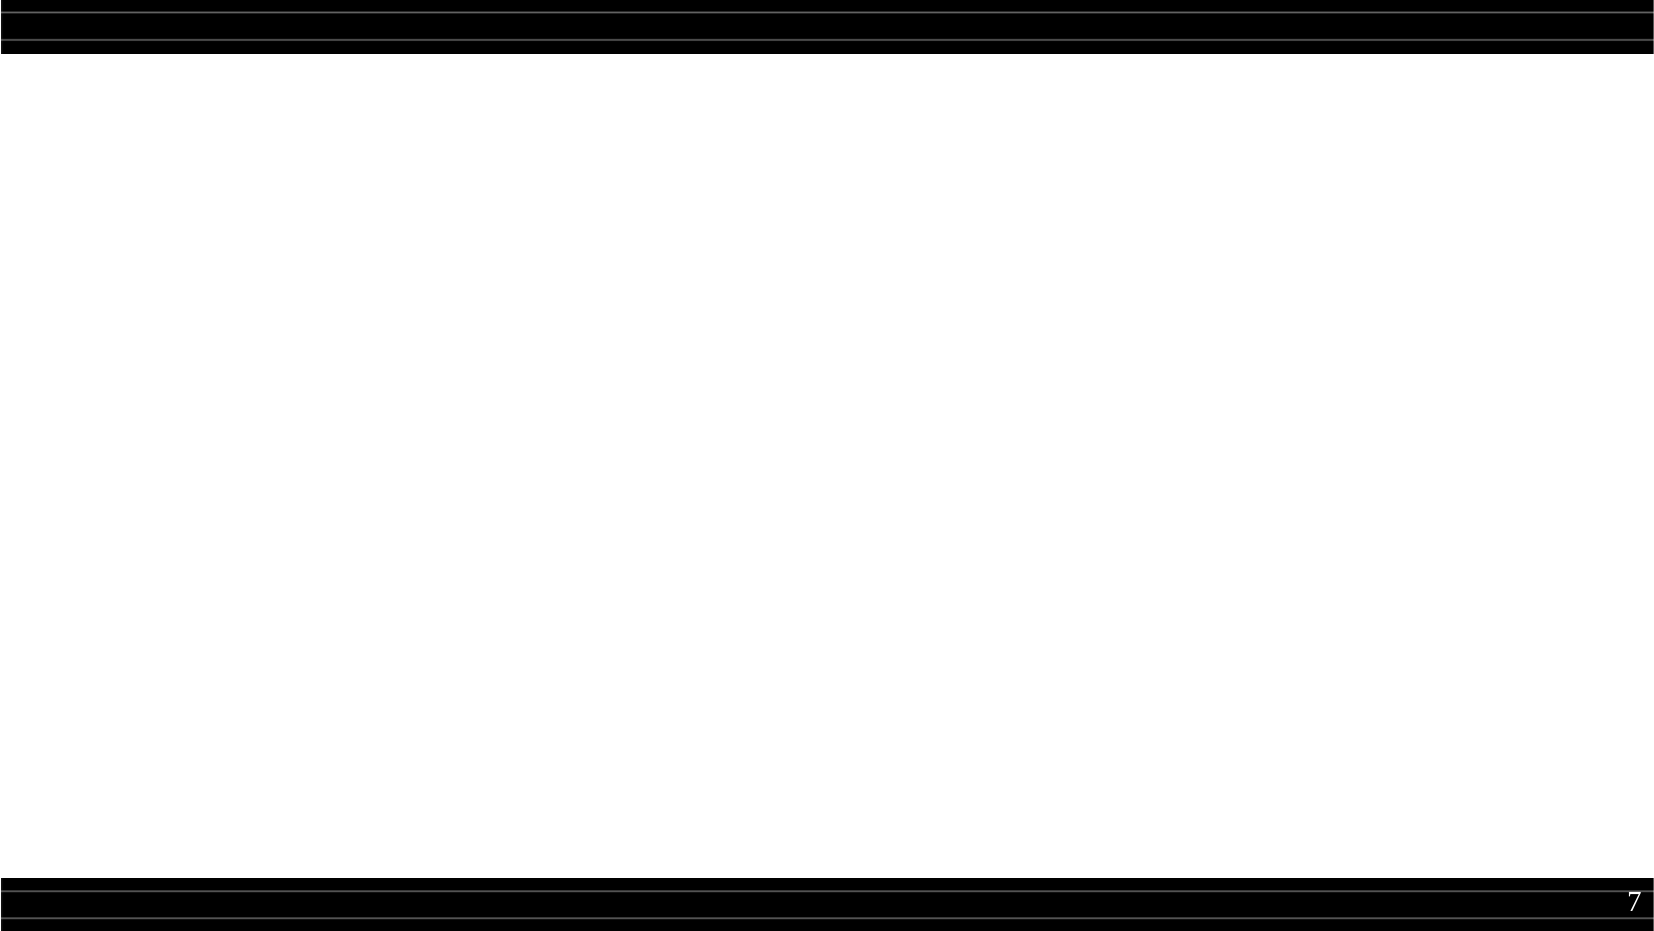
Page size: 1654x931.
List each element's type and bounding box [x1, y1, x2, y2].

picture [1, 0, 1654, 54]
picture [1, 878, 1654, 931]
